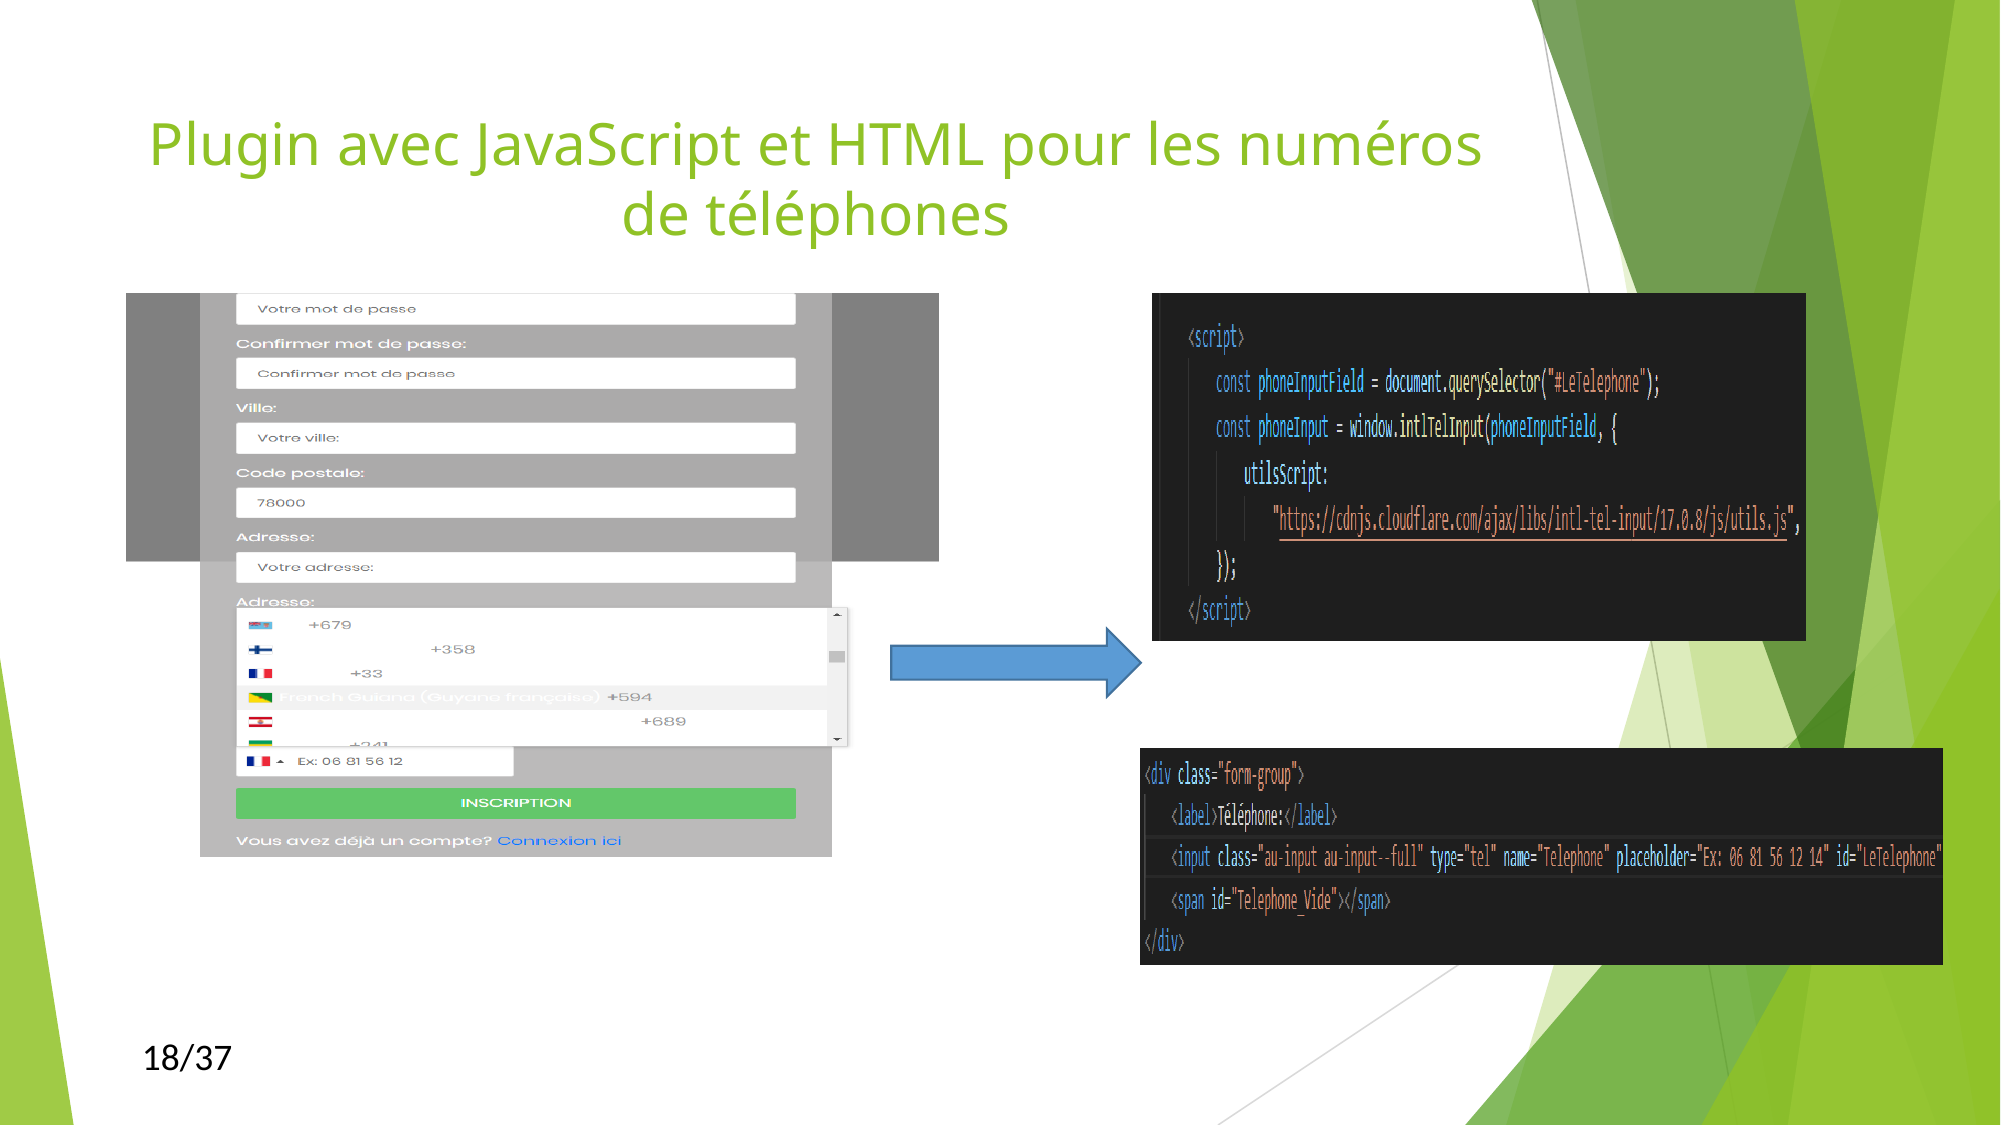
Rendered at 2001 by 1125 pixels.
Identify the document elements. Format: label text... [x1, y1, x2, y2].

text_box 18/37 [126, 1025, 280, 1087]
picture [1140, 748, 1943, 965]
text_box [891, 628, 1141, 697]
title Plugin avec JavaScript et HTML pour les numéros de téléphones [111, 99, 1522, 277]
picture [1152, 293, 1806, 641]
picture [126, 293, 939, 857]
